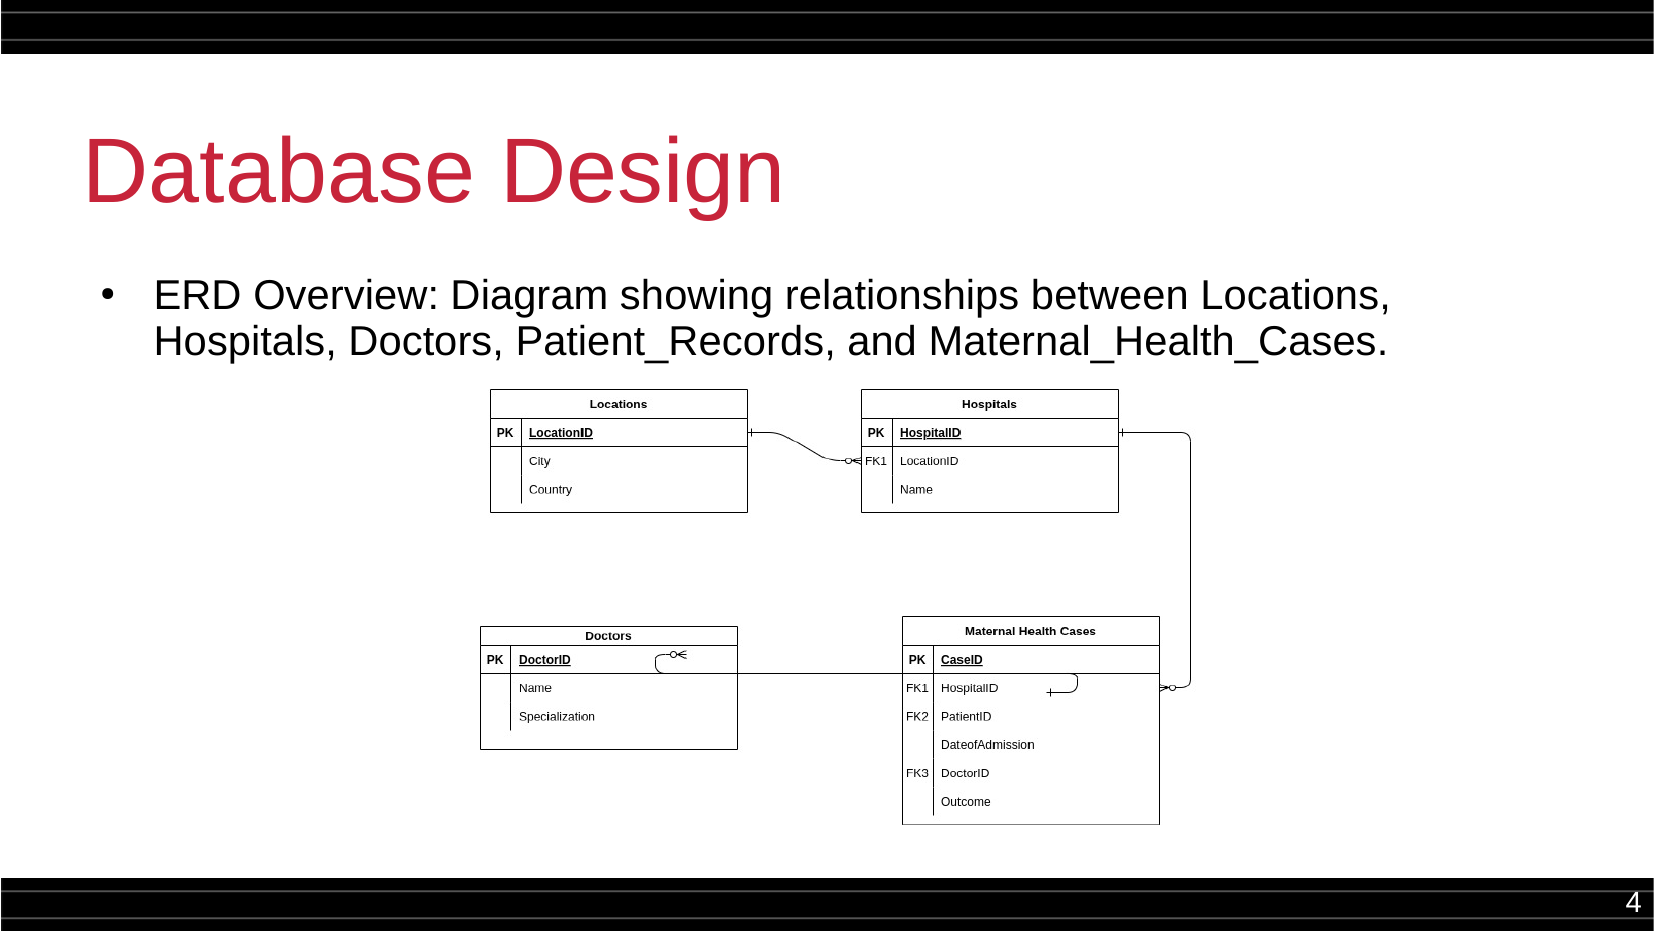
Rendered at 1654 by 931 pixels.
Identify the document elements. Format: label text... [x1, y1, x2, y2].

picture [1, 878, 1654, 931]
picture [480, 389, 1201, 826]
list ERD Overview: Diagram showing relationships between Locations, Hospitals, Doctors, Patient_Records, and Maternal_Health_Cases. [82, 271, 1571, 851]
picture [1, 0, 1654, 54]
title Database Design [82, 92, 1571, 249]
